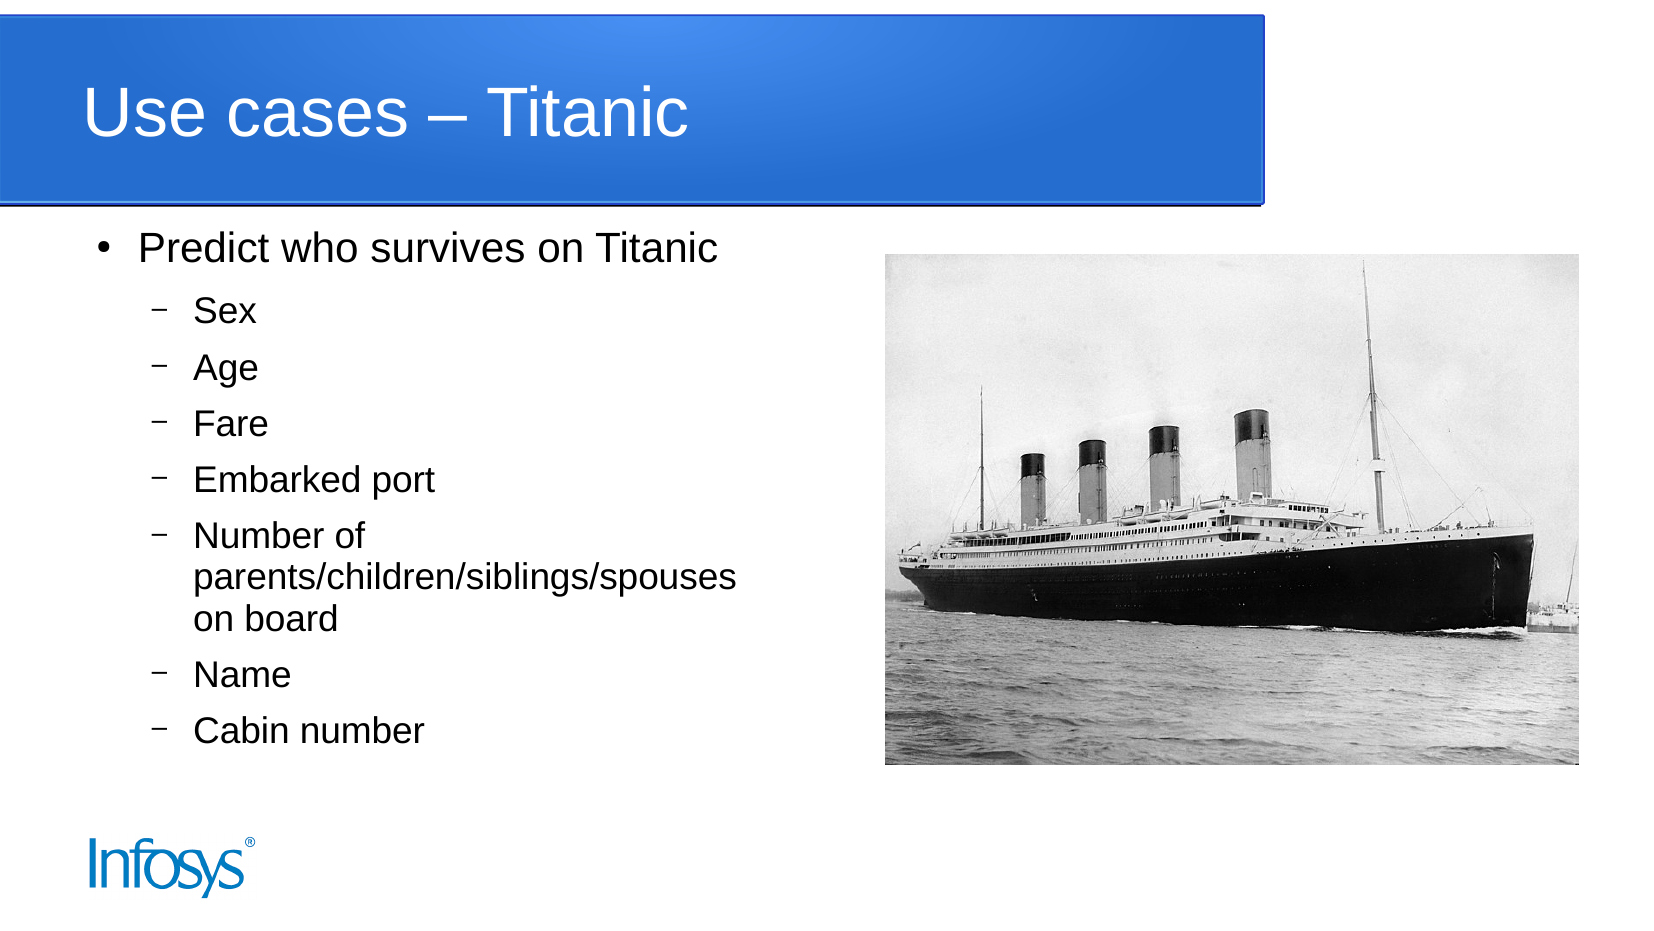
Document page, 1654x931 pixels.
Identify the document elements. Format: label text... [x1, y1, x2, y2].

title Use cases – Titanic [82, 35, 1235, 189]
list Predict who survives on Titanic Sex Age Fare Embarked port Number of parents/children/siblings/spouses on board Name Cabin number [82, 224, 751, 764]
picture [885, 254, 1579, 766]
picture [87, 834, 257, 900]
